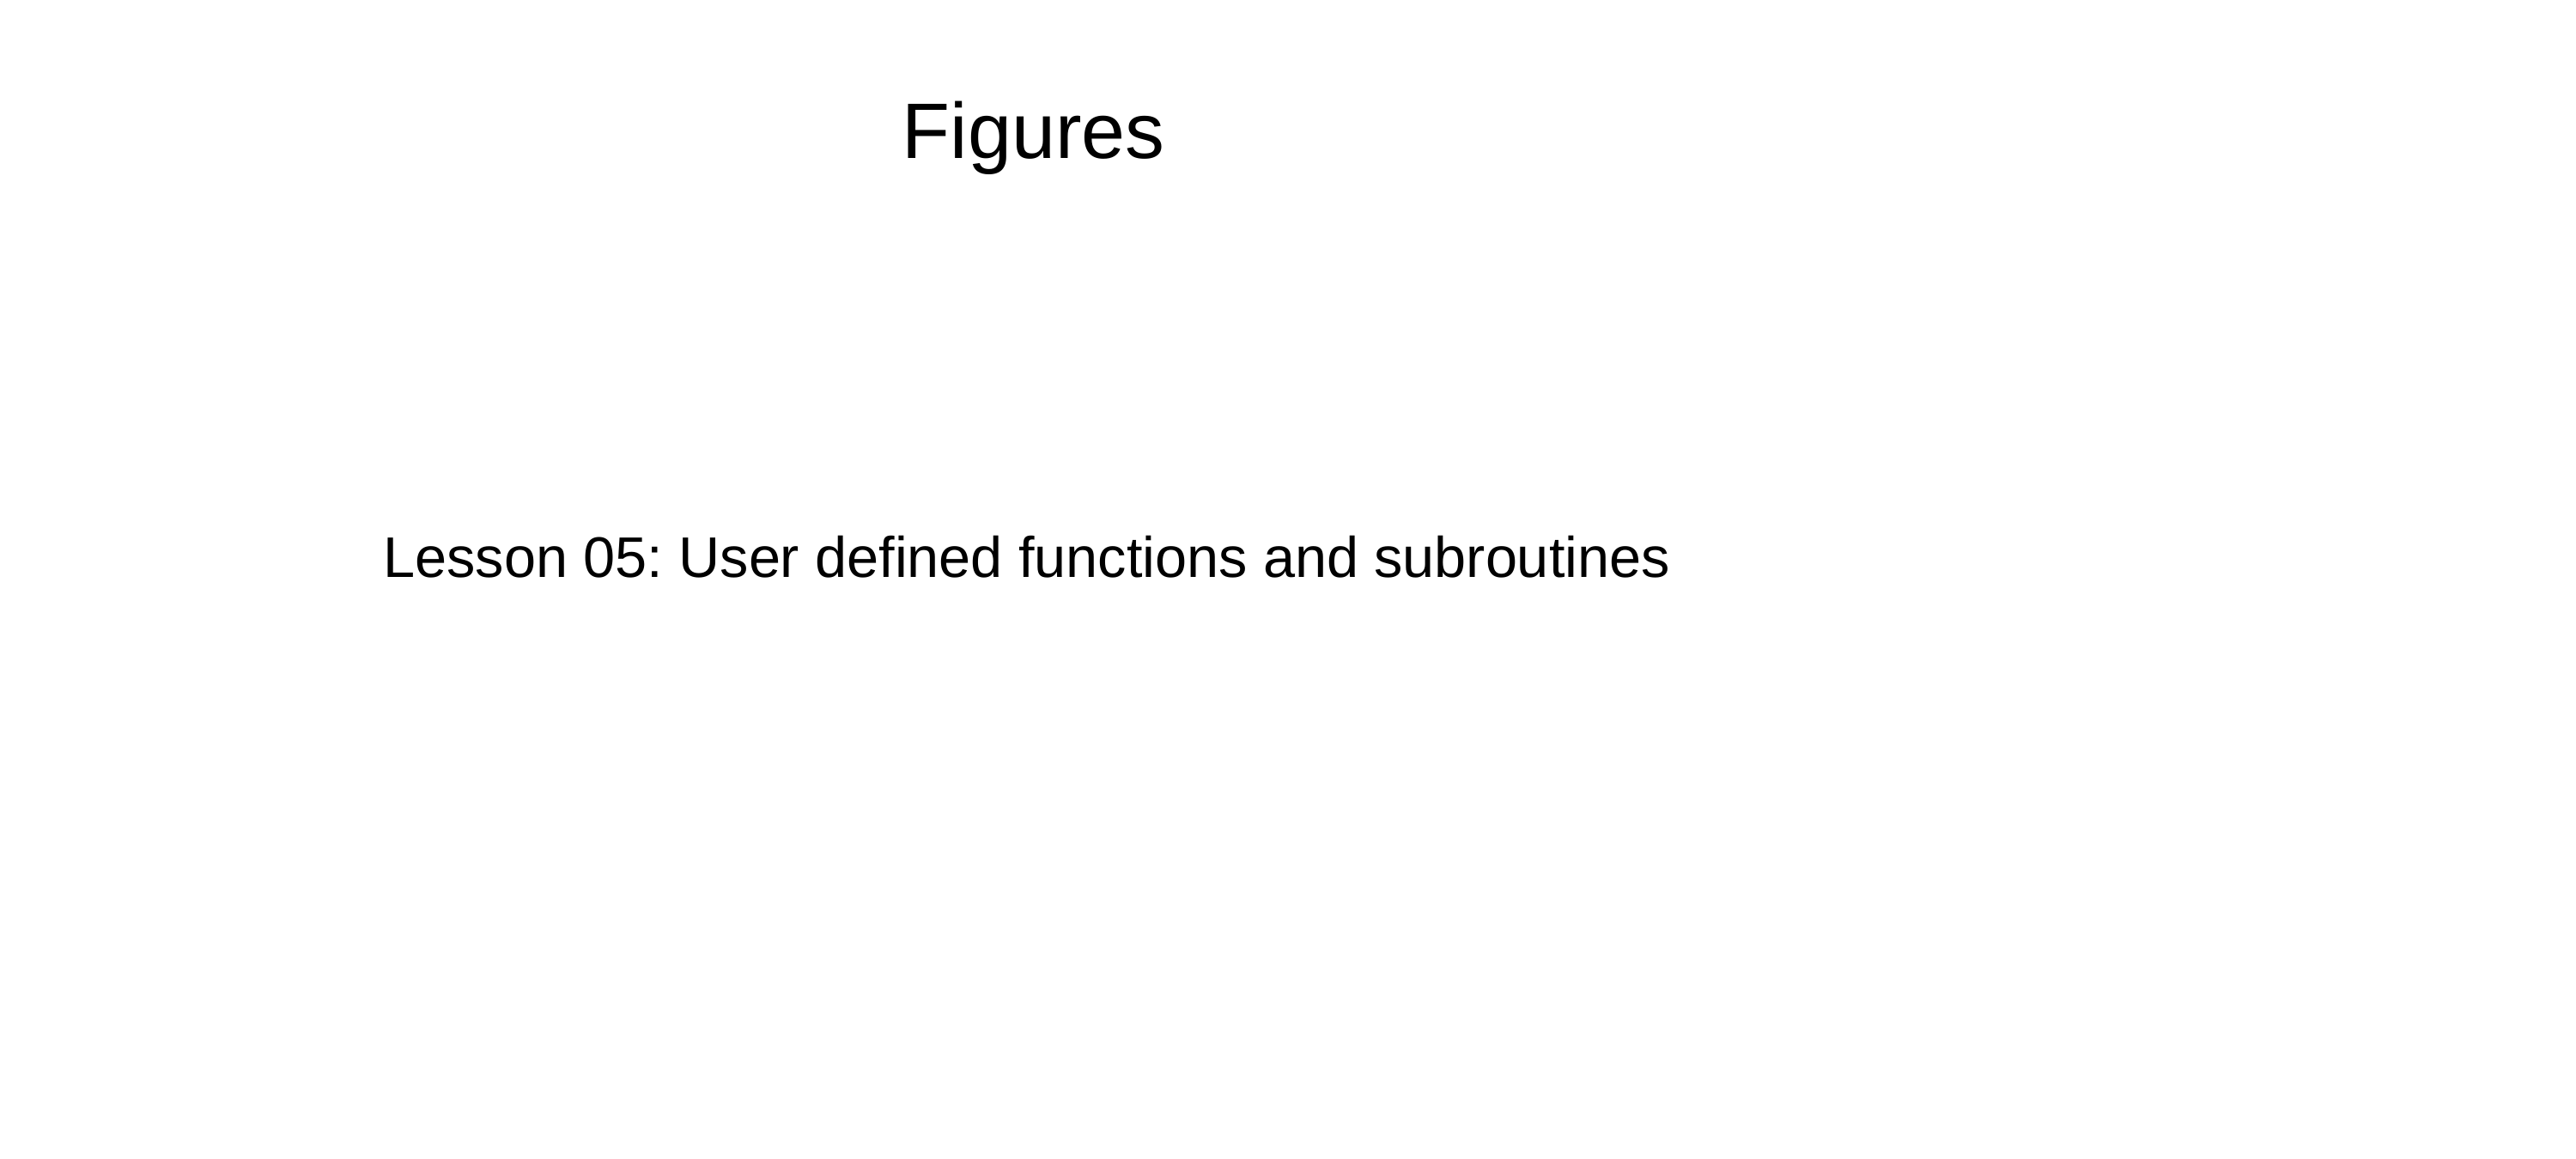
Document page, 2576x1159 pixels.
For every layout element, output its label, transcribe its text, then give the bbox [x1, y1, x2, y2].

subtitle Lesson 05: User defined functions and subroutines [70, 249, 1984, 867]
title Figures [70, 42, 1997, 221]
